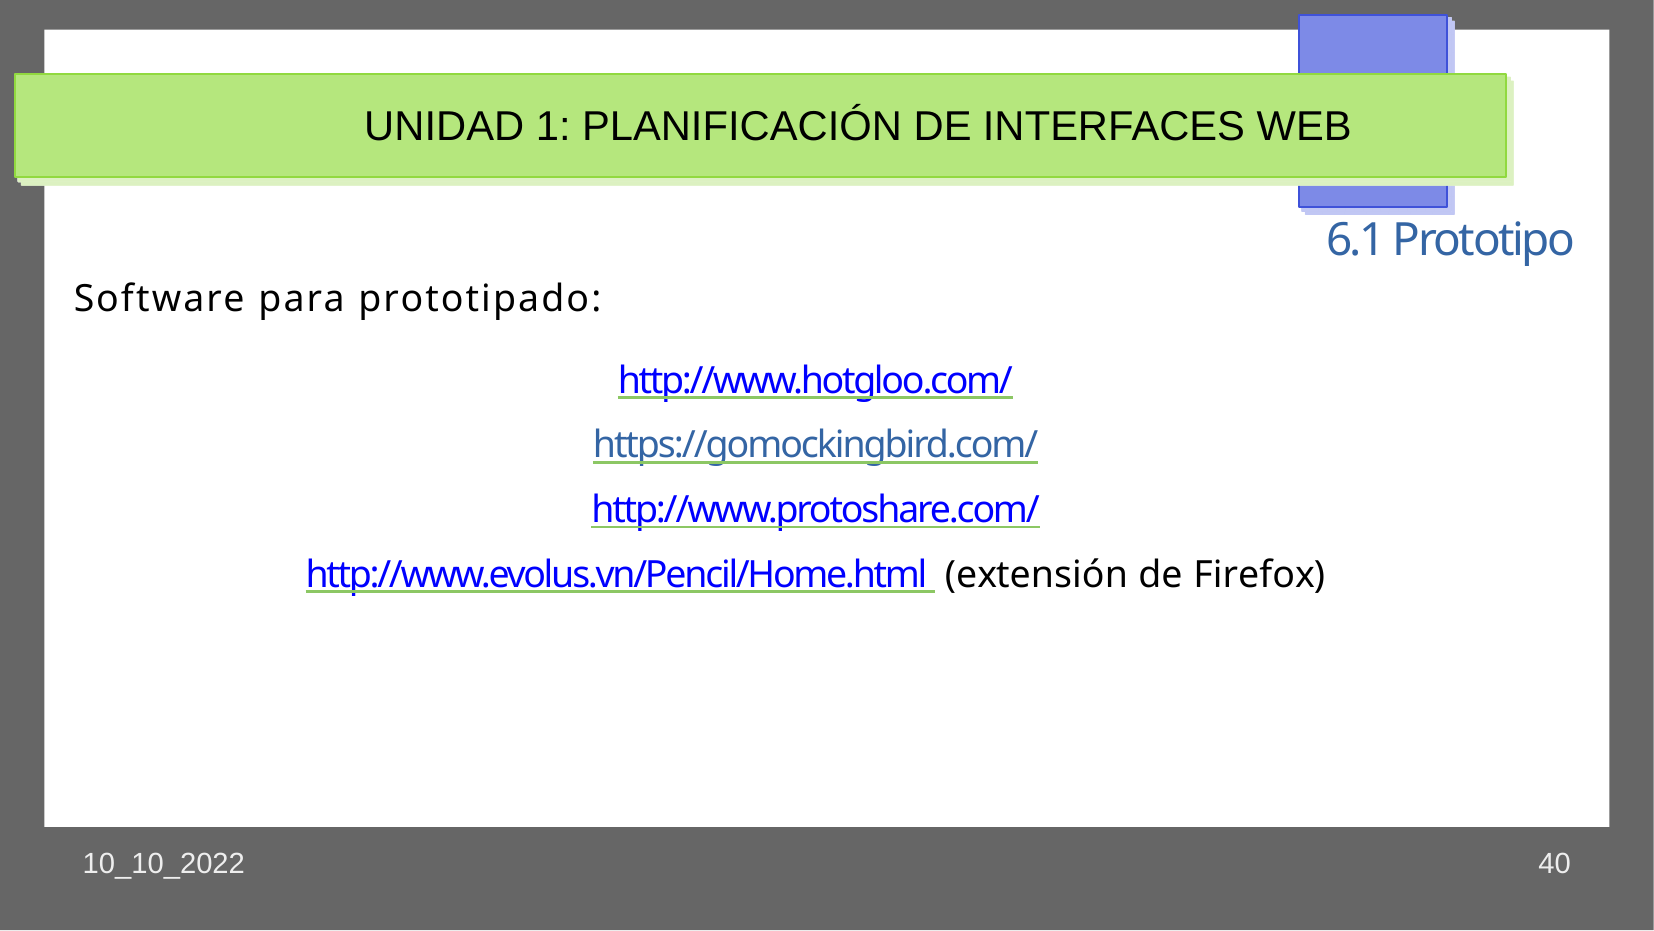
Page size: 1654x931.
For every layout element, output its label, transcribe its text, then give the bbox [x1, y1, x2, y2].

title UNIDAD 1: PLANIFICACIÓN DE INTERFACES WEB [29, 73, 1447, 178]
text_box Software para prototipado: http://www.hotgloo.com/ https://gomockingbird.com/ http://www.protoshare.com/ http://www.evolus.vn/Pencil/Home.html (extensión de Firefox) [59, 263, 1572, 842]
text_box 6.1 Prototipo [58, 206, 1595, 841]
